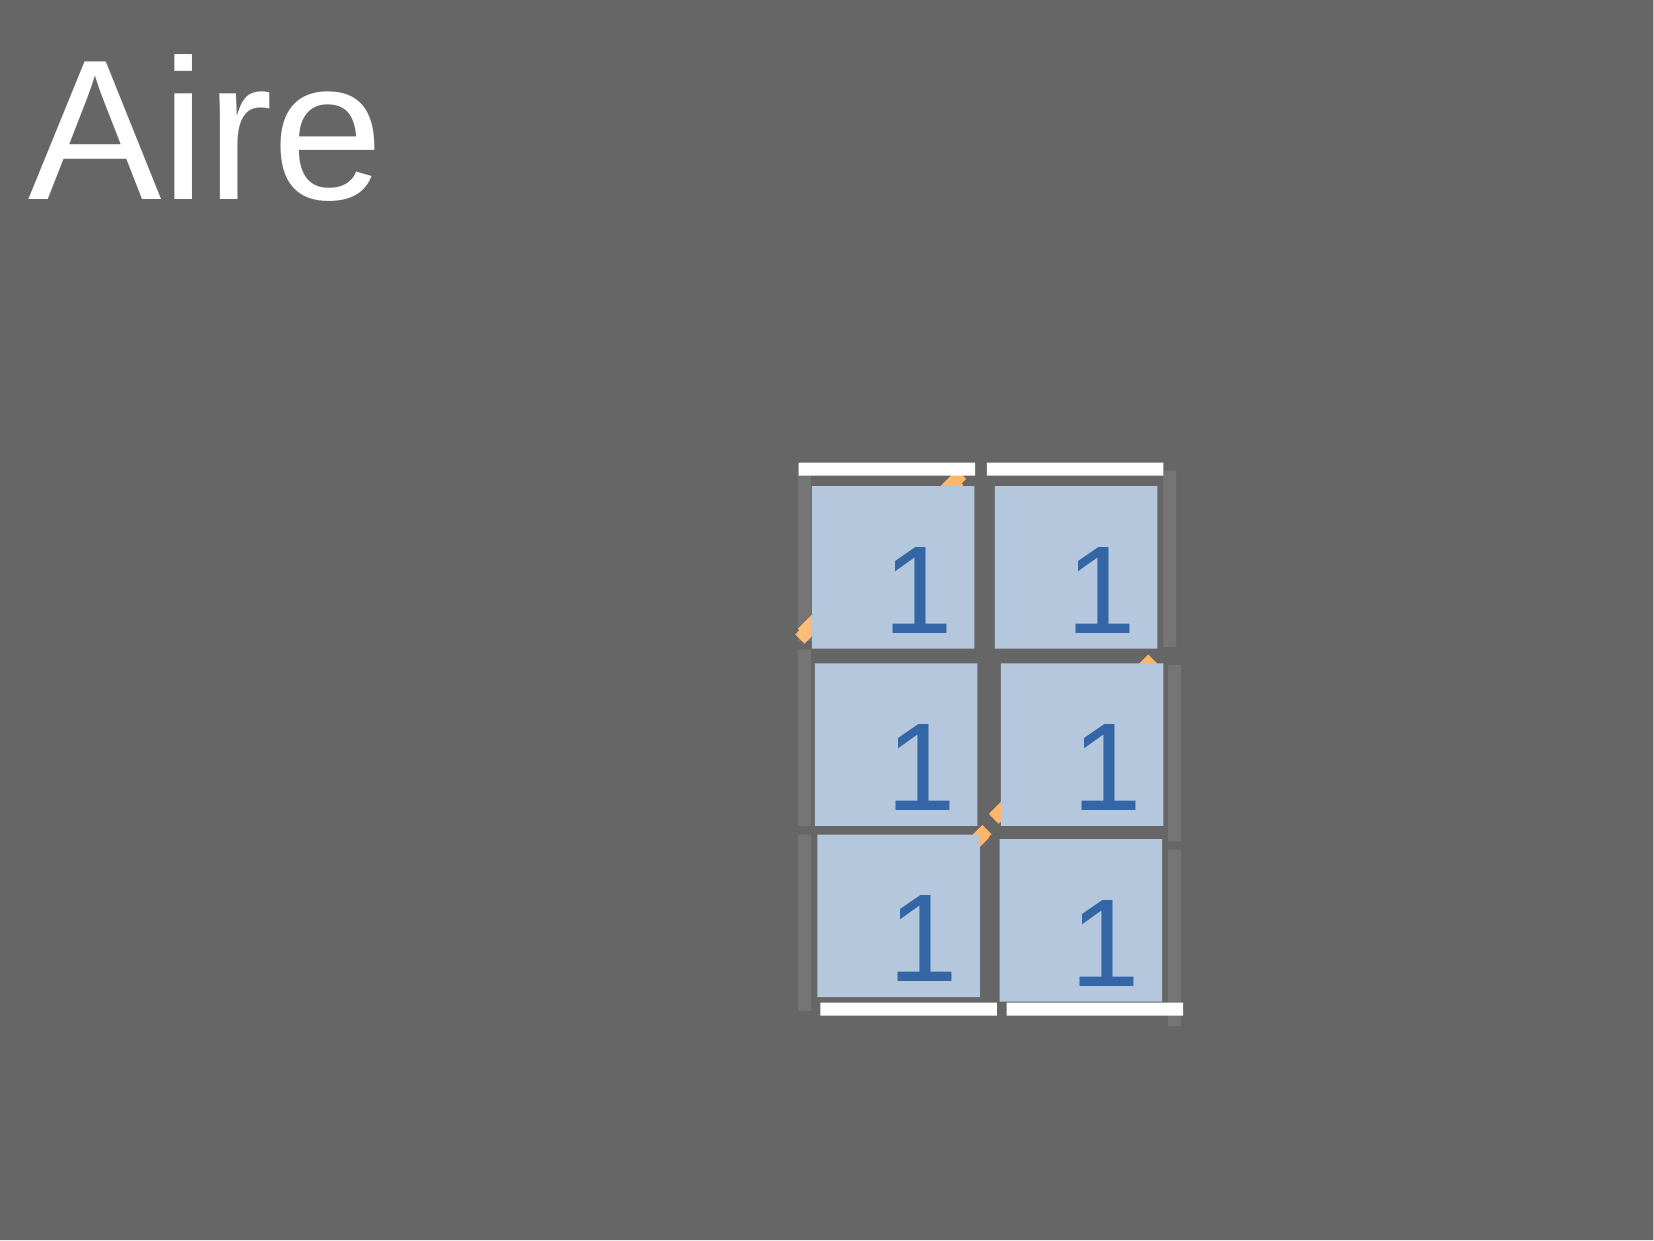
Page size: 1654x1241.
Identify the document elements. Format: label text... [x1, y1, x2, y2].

title Aire [23, 0, 390, 260]
text_box 1 [1056, 865, 1112, 1021]
text_box 1 [873, 861, 930, 1016]
text_box 1 [1051, 512, 1107, 663]
text_box 1 [1057, 689, 1114, 839]
text_box 1 [871, 689, 927, 834]
text_box 1 [868, 512, 924, 663]
text_box [0, 0, 1654, 1241]
